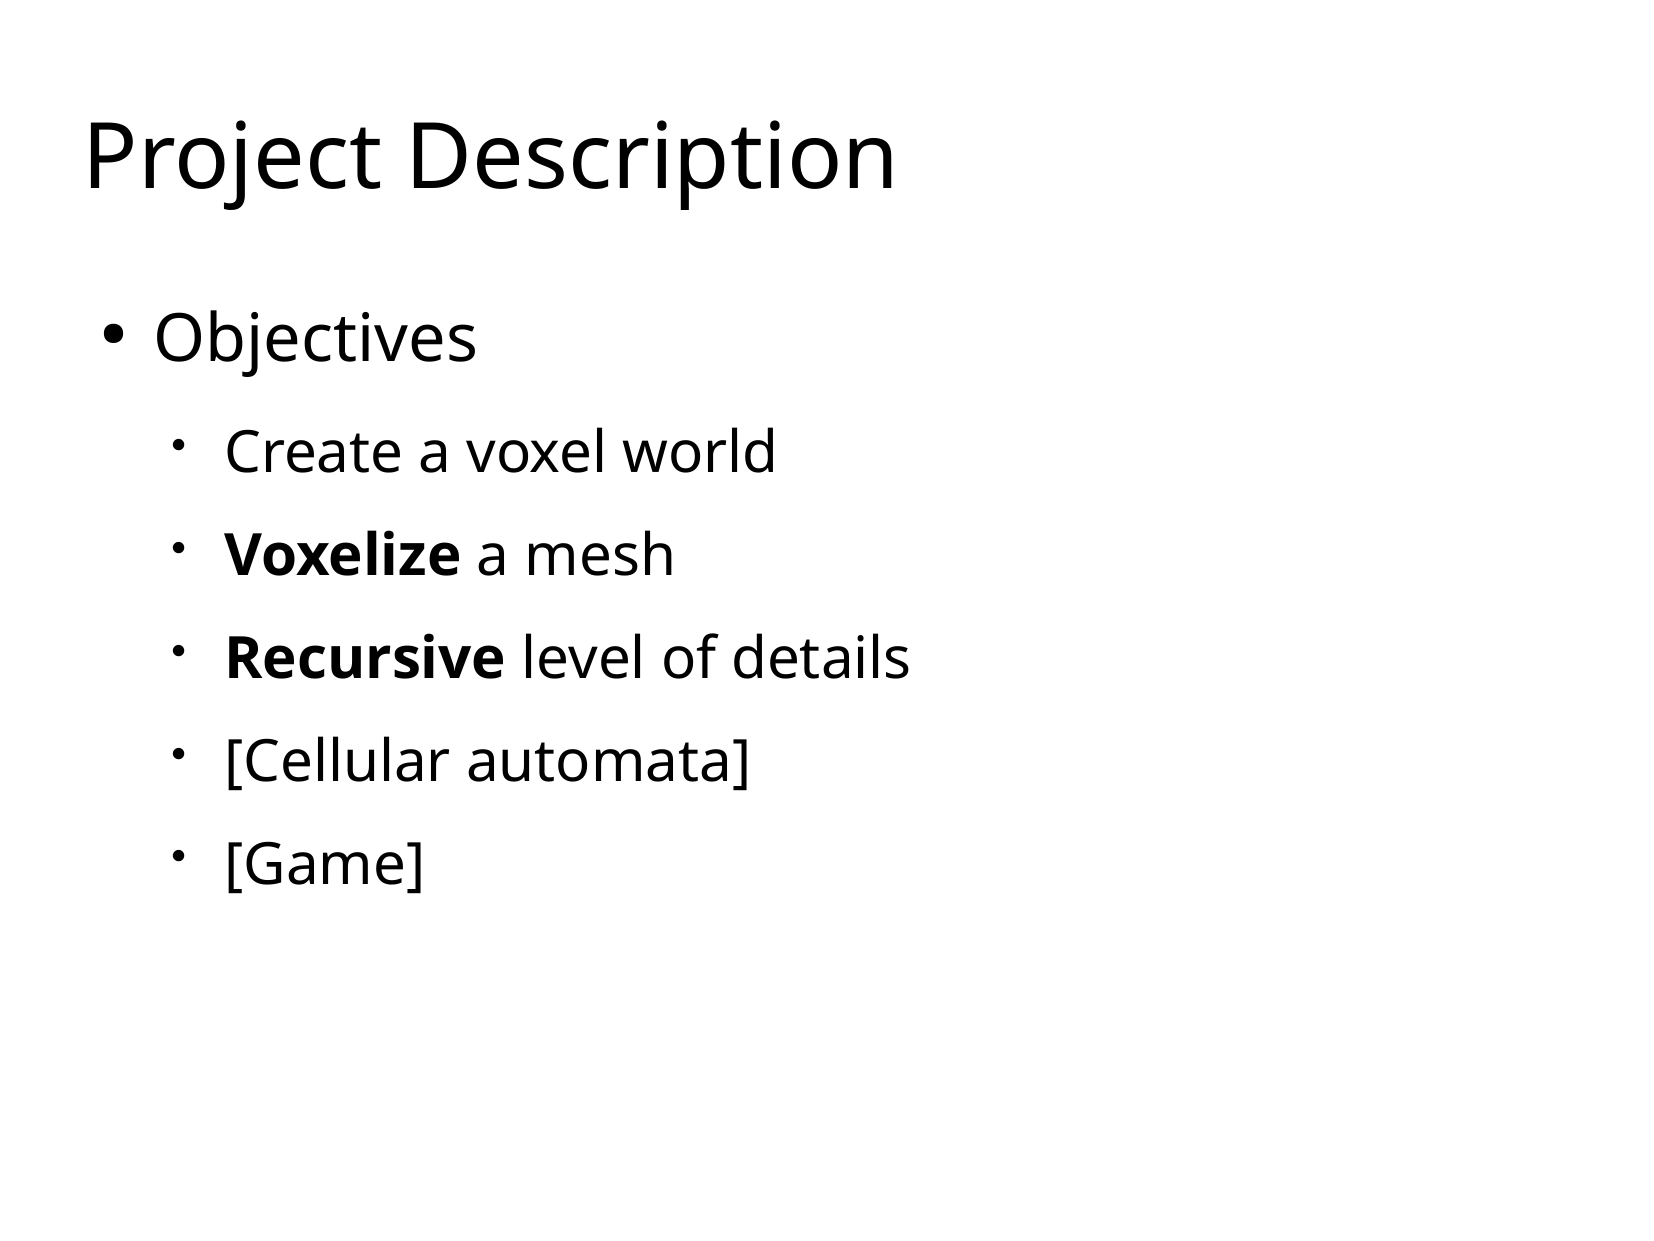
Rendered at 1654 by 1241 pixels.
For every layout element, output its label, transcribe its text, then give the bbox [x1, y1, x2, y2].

list Objectives Create a voxel world Voxelize a mesh Recursive level of details [Cellular automata] [Game] [82, 290, 1571, 1010]
title Project Description [82, 49, 1571, 257]
